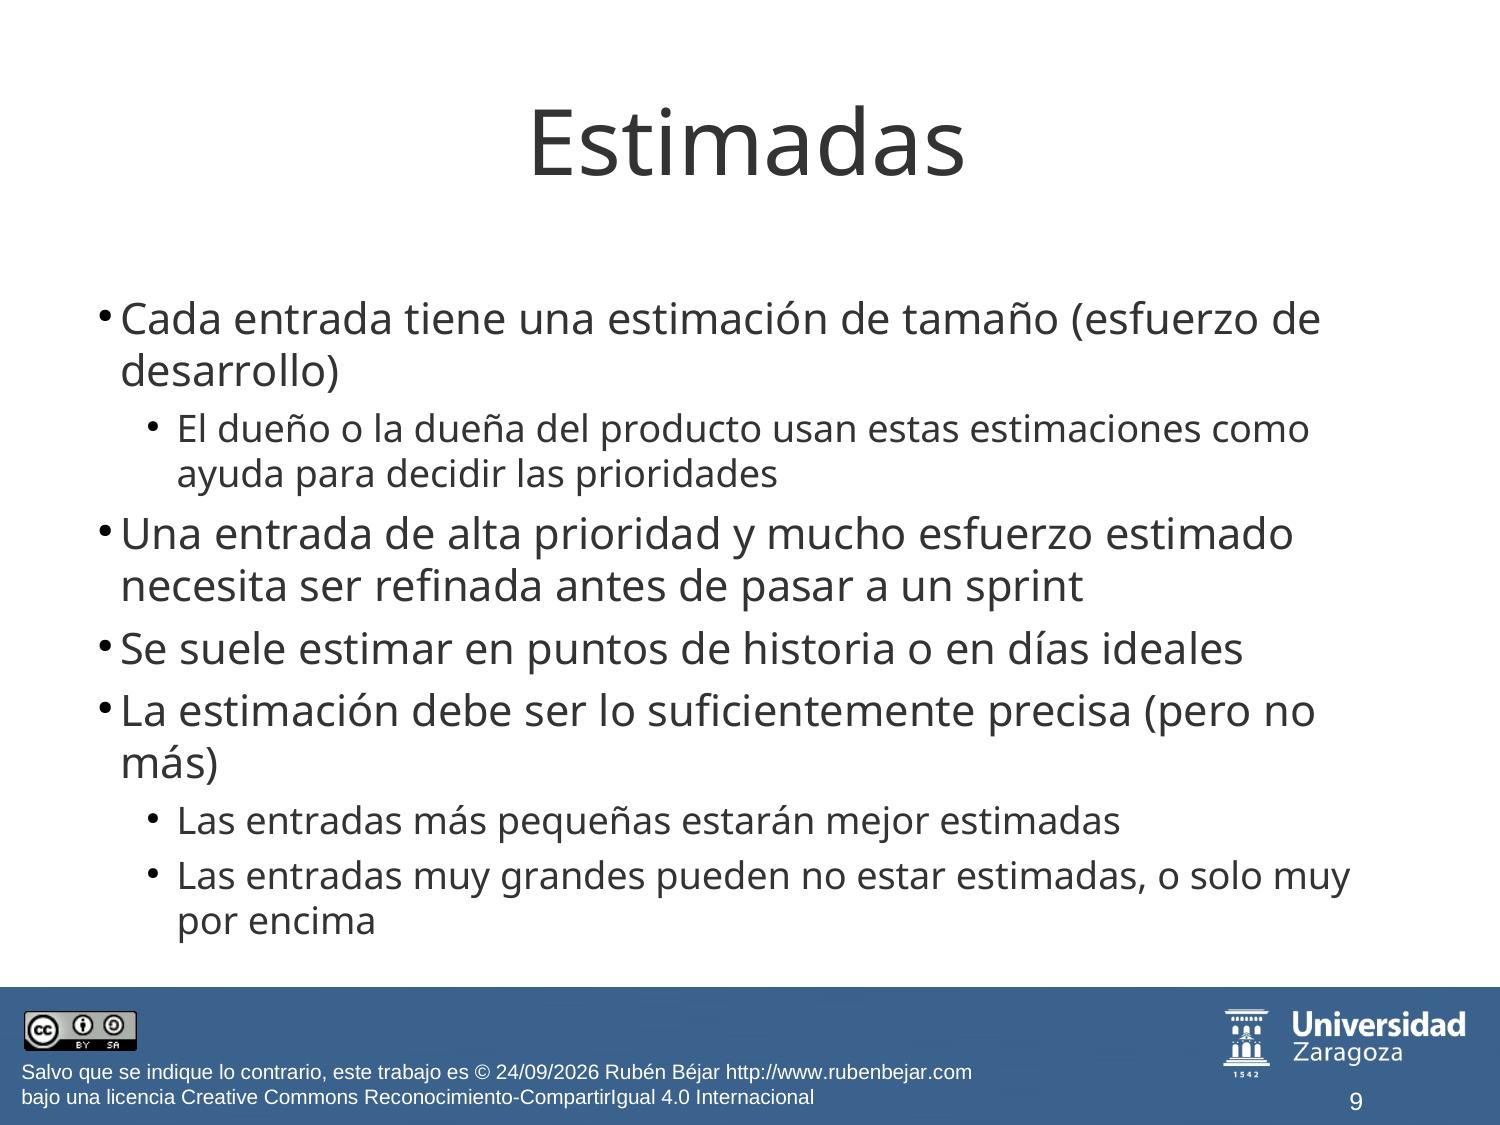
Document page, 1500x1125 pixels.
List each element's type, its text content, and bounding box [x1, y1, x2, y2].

picture [0, 987, 1500, 1125]
list Cada entrada tiene una estimación de tamaño (esfuerzo de desarrollo) El dueño o la dueña del producto usan estas estimaciones como ayuda para decidir las prioridades Una entrada de alta prioridad y mucho esfuerzo estimado necesita ser refinada antes de pasar a un sprint Se suele estimar en puntos de historia o en días ideales La estimación debe ser lo suficientemente precisa (pero no más) Las entradas más pequeñas estarán mejor estimadas Las entradas muy grandes pueden no estar estimadas, o solo muy por encima [82, 283, 1418, 957]
title Estimadas [74, 21, 1420, 257]
